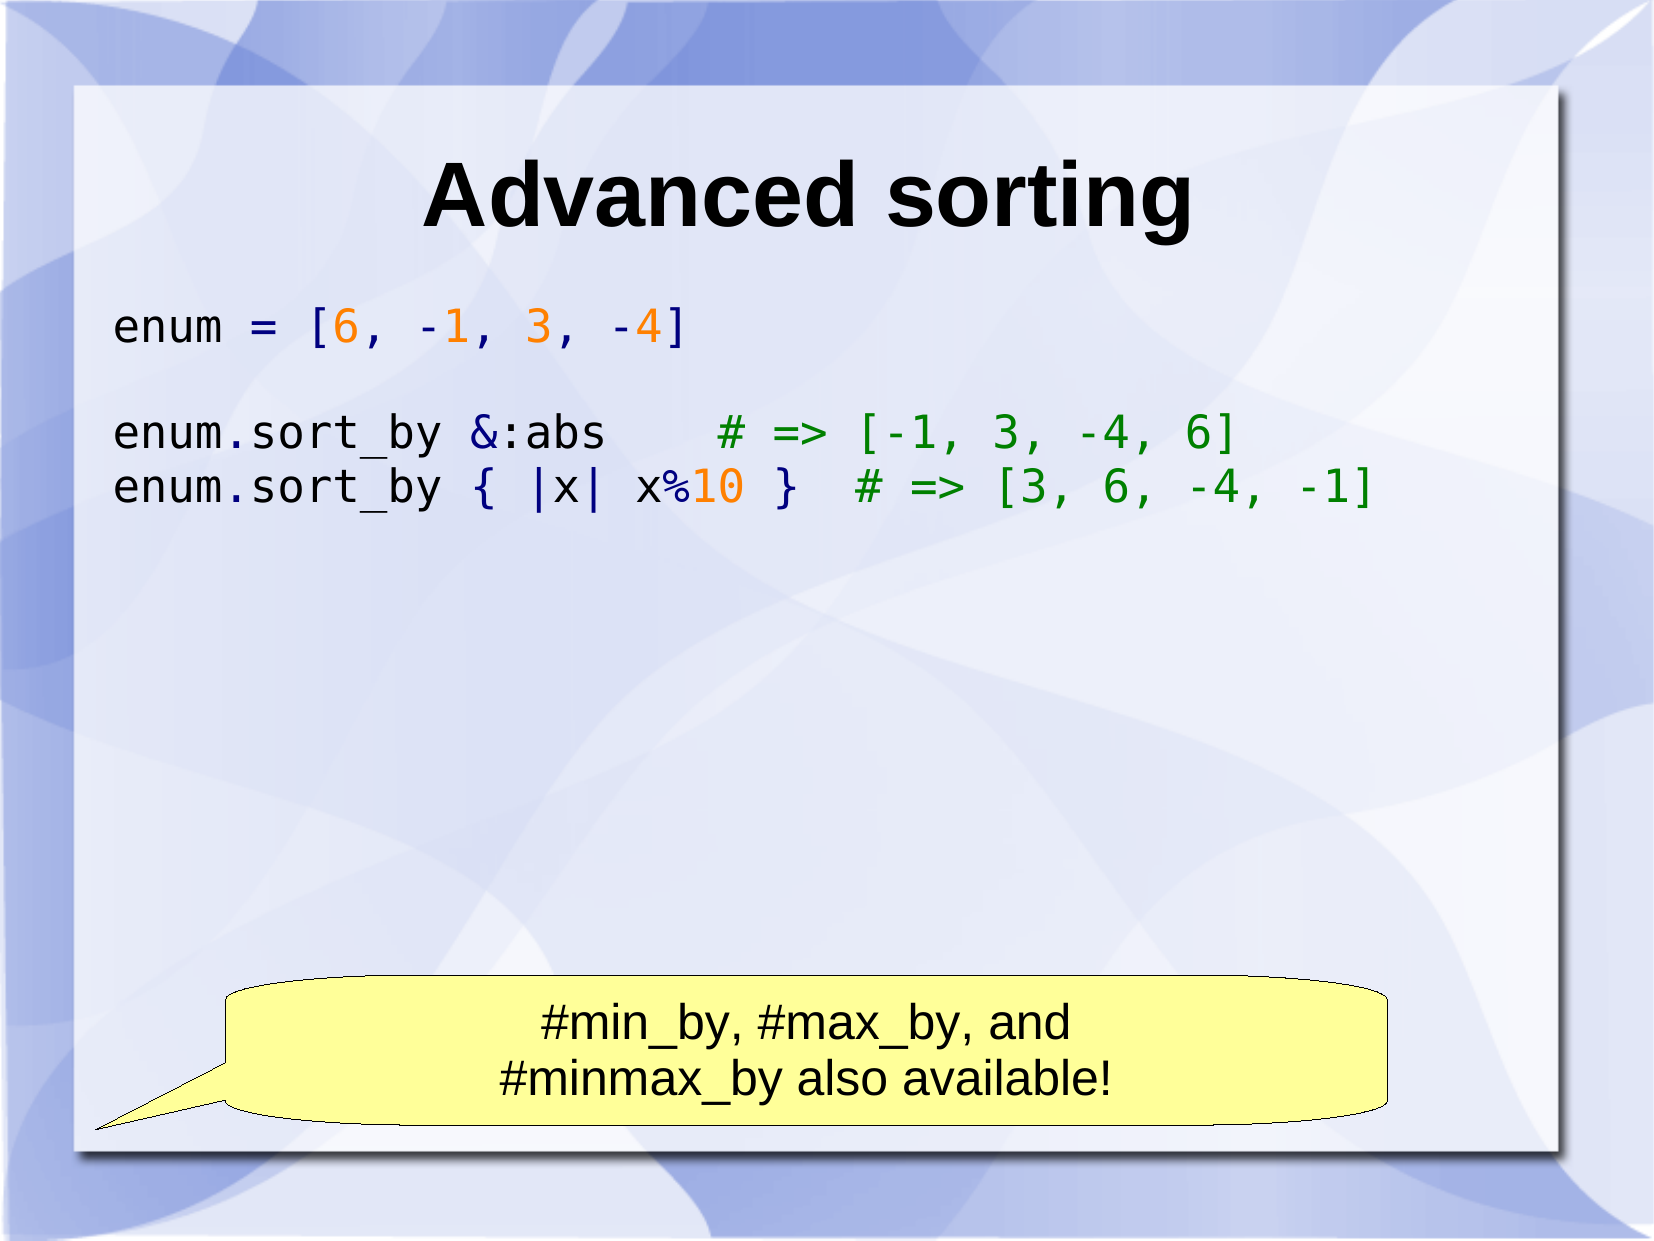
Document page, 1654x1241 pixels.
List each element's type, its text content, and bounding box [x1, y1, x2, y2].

picture [0, 0, 1654, 1241]
title Advanced sorting [82, 90, 1536, 298]
text_box #min_by, #max_by, and #minmax_by also available! [95, 975, 1388, 1130]
text_box enum = [6, -1, 3, -4] enum.sort_by &:abs # => [-1, 3, -4, 6] enum.sort_by { |x| x%10 } # => [3, 6, -4, -1] [112, 300, 1501, 788]
